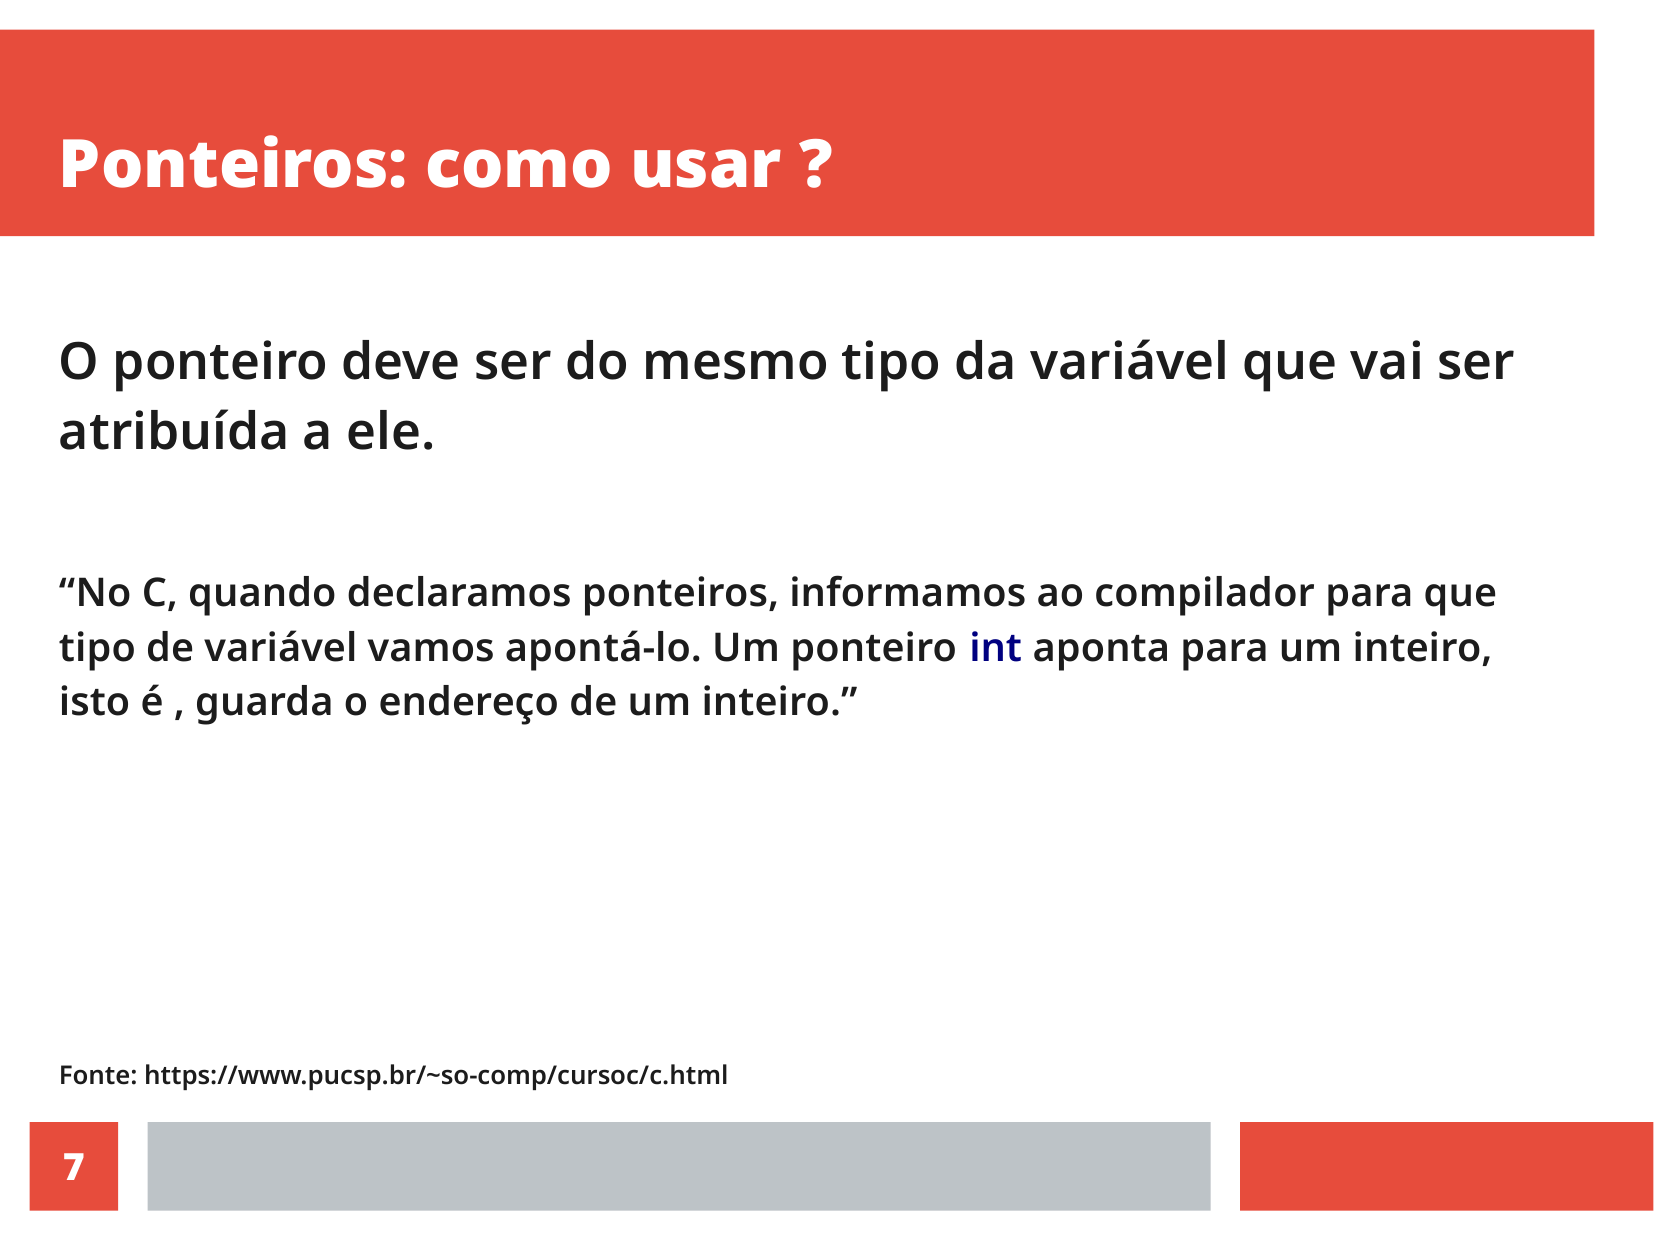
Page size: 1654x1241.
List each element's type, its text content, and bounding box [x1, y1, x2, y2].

list O ponteiro deve ser do mesmo tipo da variável que vai ser atribuída a ele. “No C, quando declaramos ponteiros, informamos ao compilador para que tipo de variável vamos apontá-lo. Um ponteiro int aponta para um inteiro, isto é , guarda o endereço de um inteiro.” Fonte: https://www.pucsp.br/~so-comp/cursoc/c.html [59, 324, 1565, 1093]
title Ponteiros: como usar ? [59, 59, 1595, 207]
